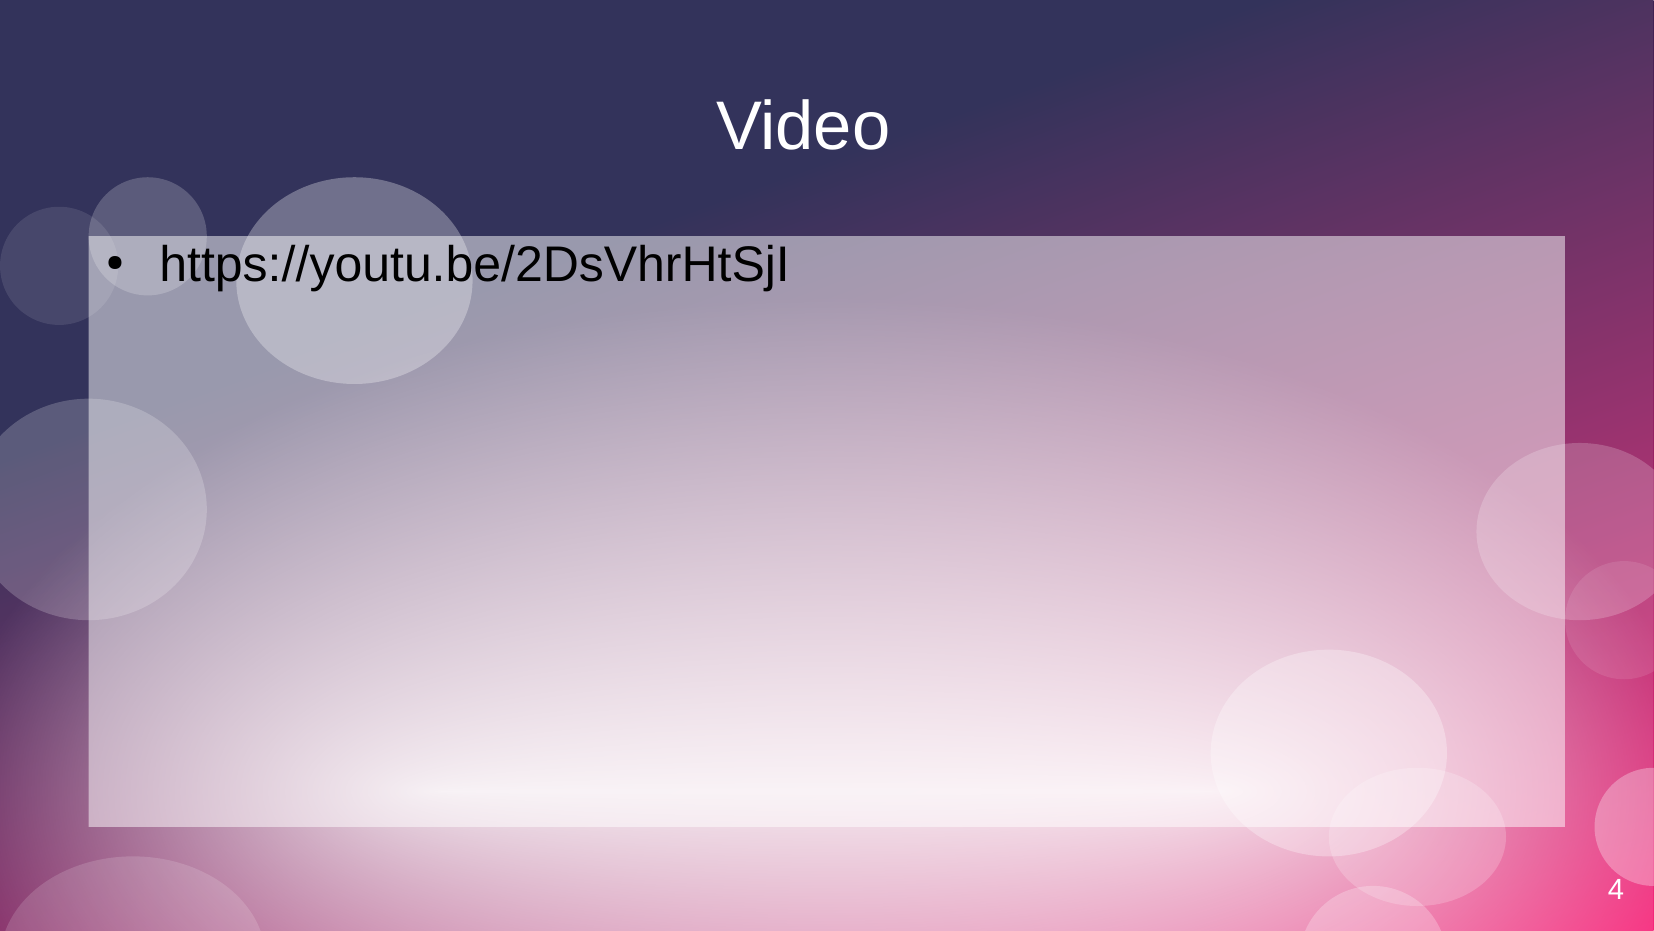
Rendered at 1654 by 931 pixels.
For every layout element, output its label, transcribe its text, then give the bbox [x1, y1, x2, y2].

title Video [88, 44, 1565, 207]
list https://youtu.be/2DsVhrHtSjI [88, 236, 1565, 827]
